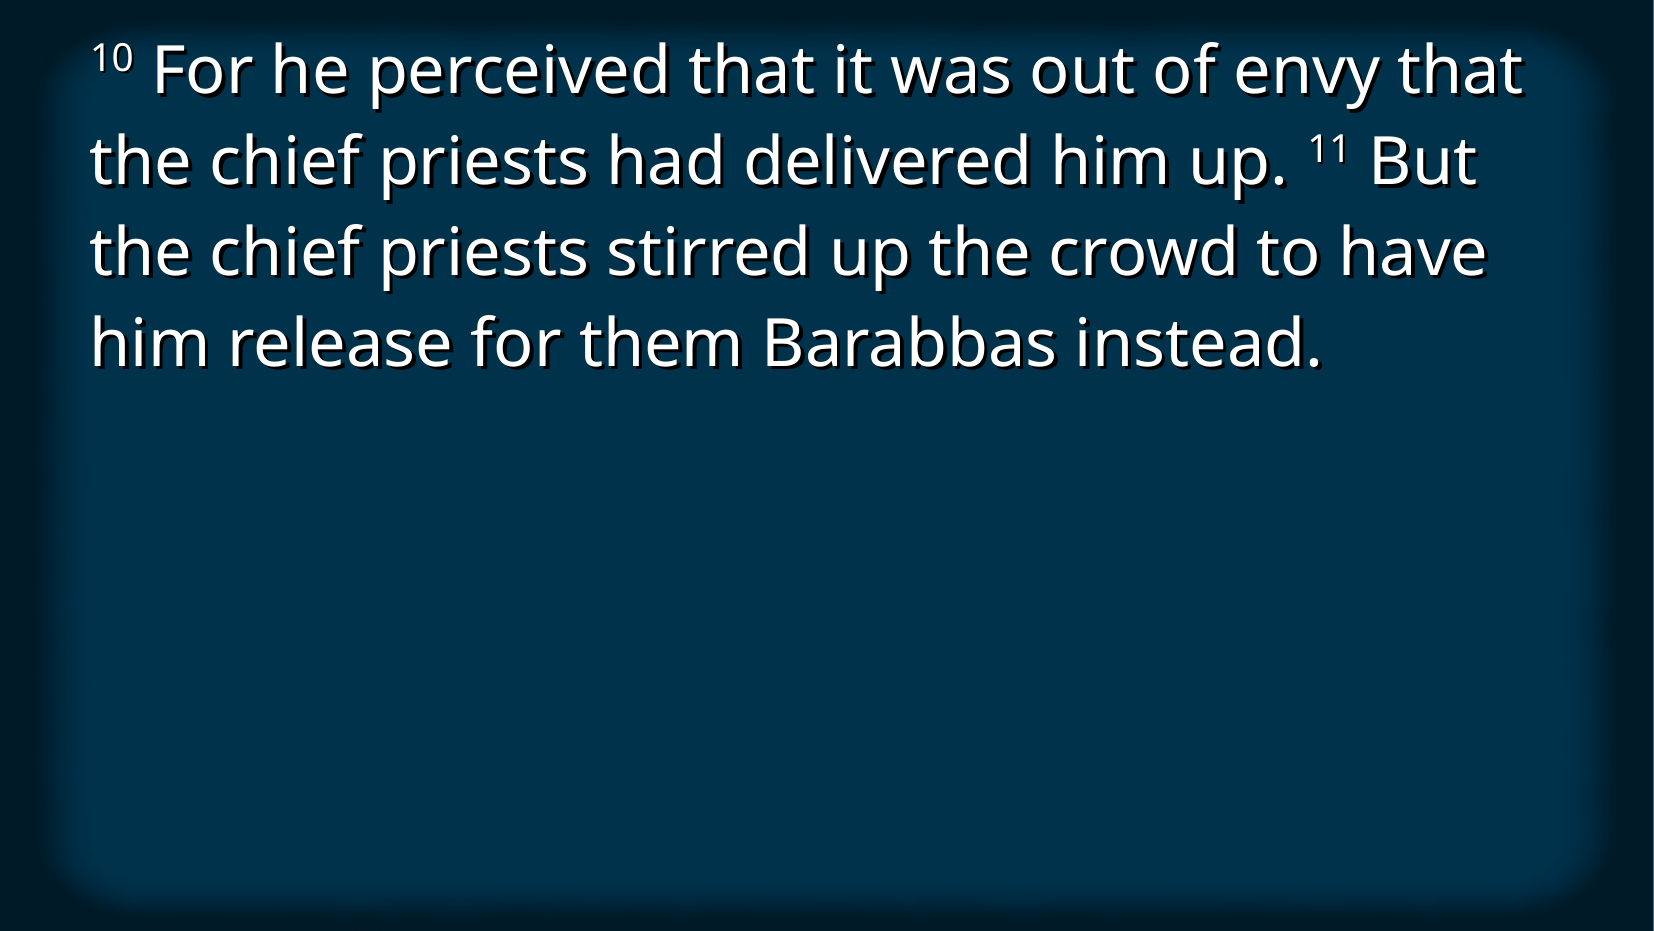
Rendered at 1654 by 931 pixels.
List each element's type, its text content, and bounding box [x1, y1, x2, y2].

text_box 10 For he perceived that it was out of envy that the chief priests had delivered him up. 11 But the chief priests stirred up the crowd to have him release for them Barabbas instead. [75, 15, 1576, 385]
picture [0, 0, 1654, 931]
